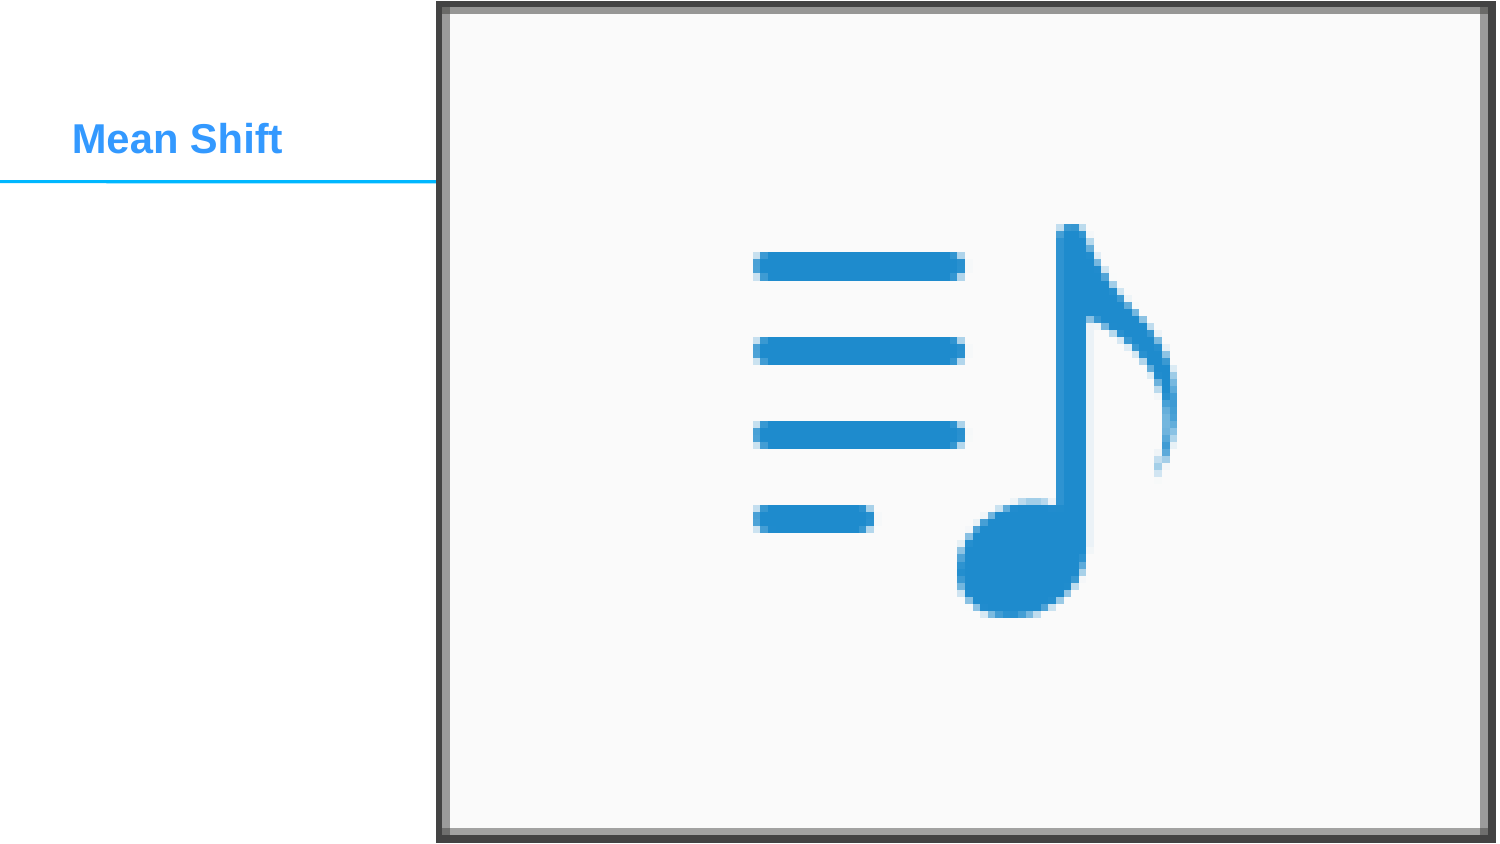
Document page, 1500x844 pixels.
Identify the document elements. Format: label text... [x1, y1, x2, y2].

text_box [435, 0, 1497, 844]
title Mean Shift [71, 68, 435, 210]
